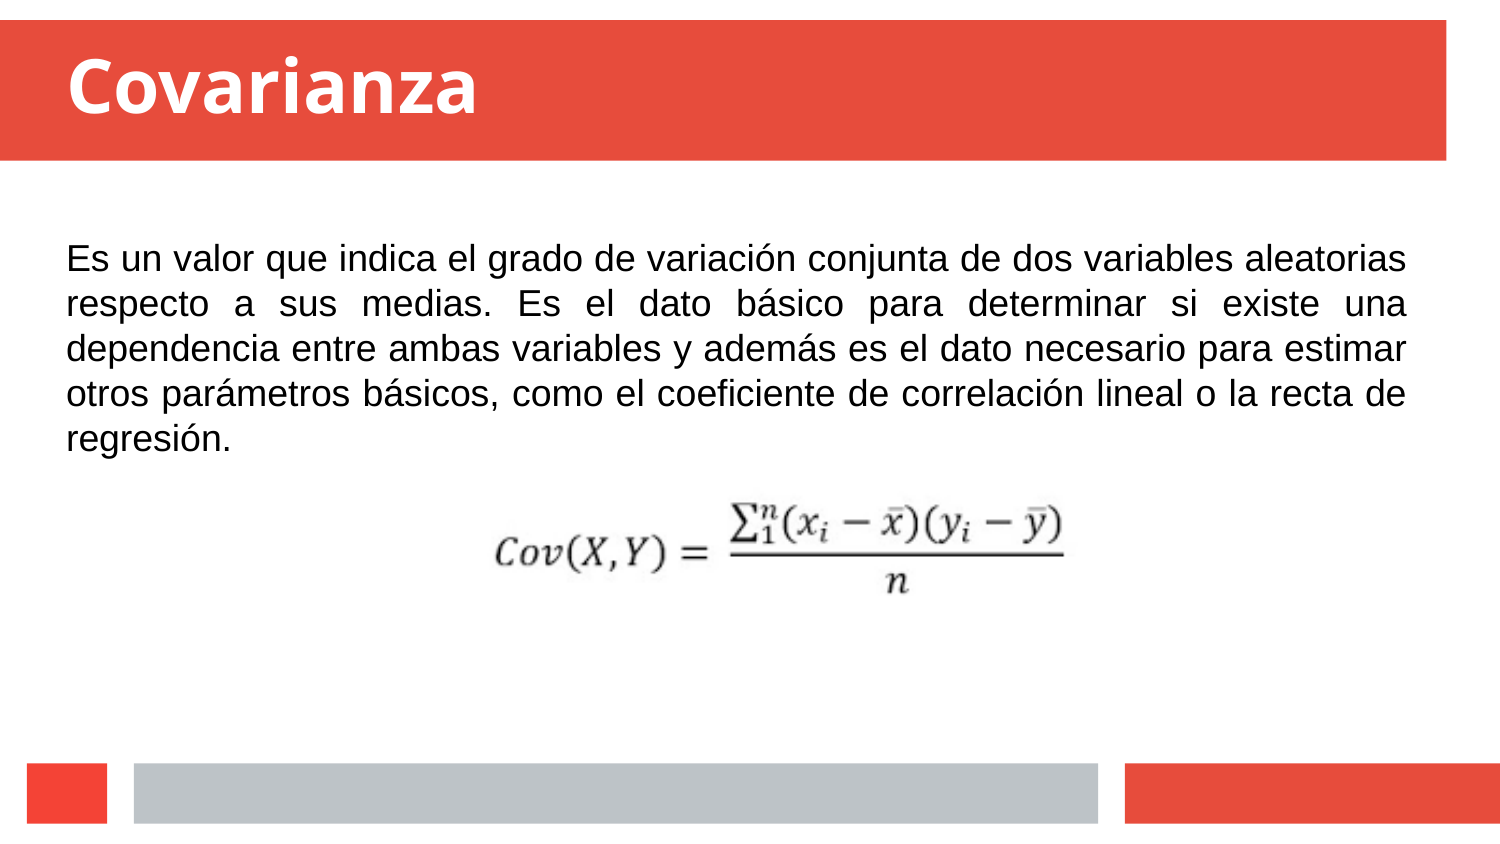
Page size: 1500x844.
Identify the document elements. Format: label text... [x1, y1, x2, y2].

title Covarianza [53, 40, 1447, 141]
subtitle Es un valor que indica el grado de variación conjunta de dos variables aleatorias respecto a sus medias. Es el dato básico para determinar si existe una dependencia entre ambas variables y además es el dato necesario para estimar otros parámetros básicos, como el coeficiente de correlación lineal o la recta de regresión. [53, 220, 1420, 744]
